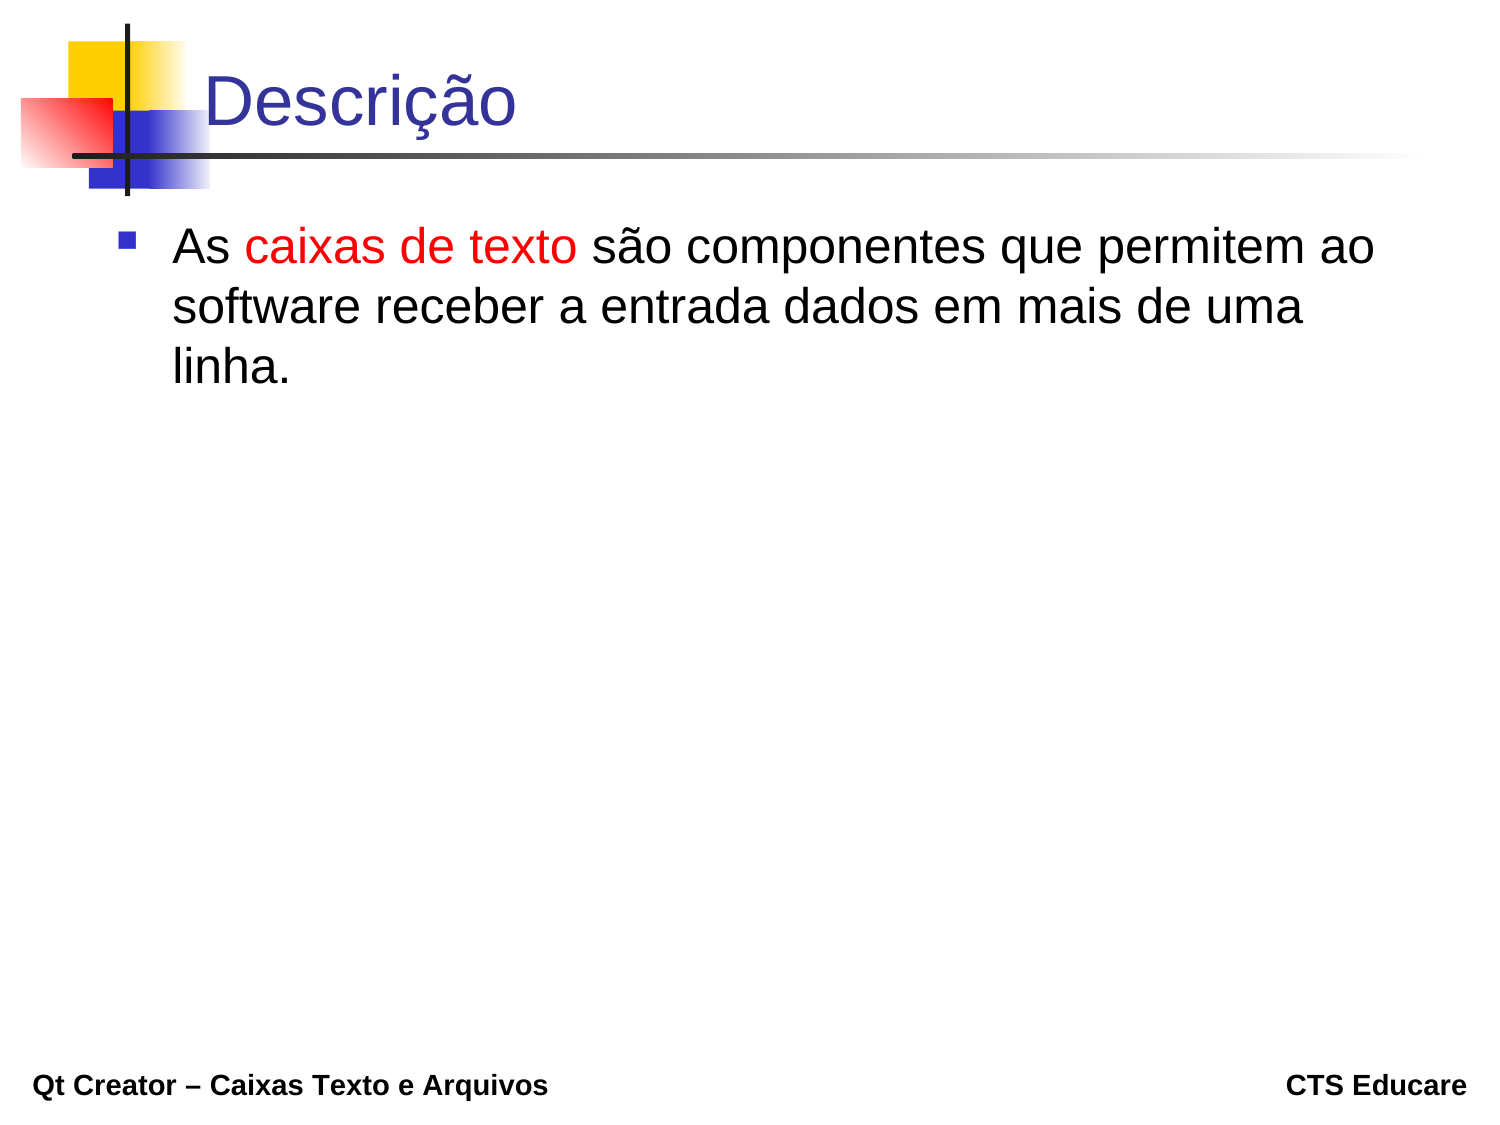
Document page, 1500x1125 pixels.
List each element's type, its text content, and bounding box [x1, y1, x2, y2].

title Descrição [188, 46, 1468, 149]
list As caixas de texto são componentes que permitem ao software receber a entrada dados em mais de uma linha. [100, 206, 1447, 1024]
